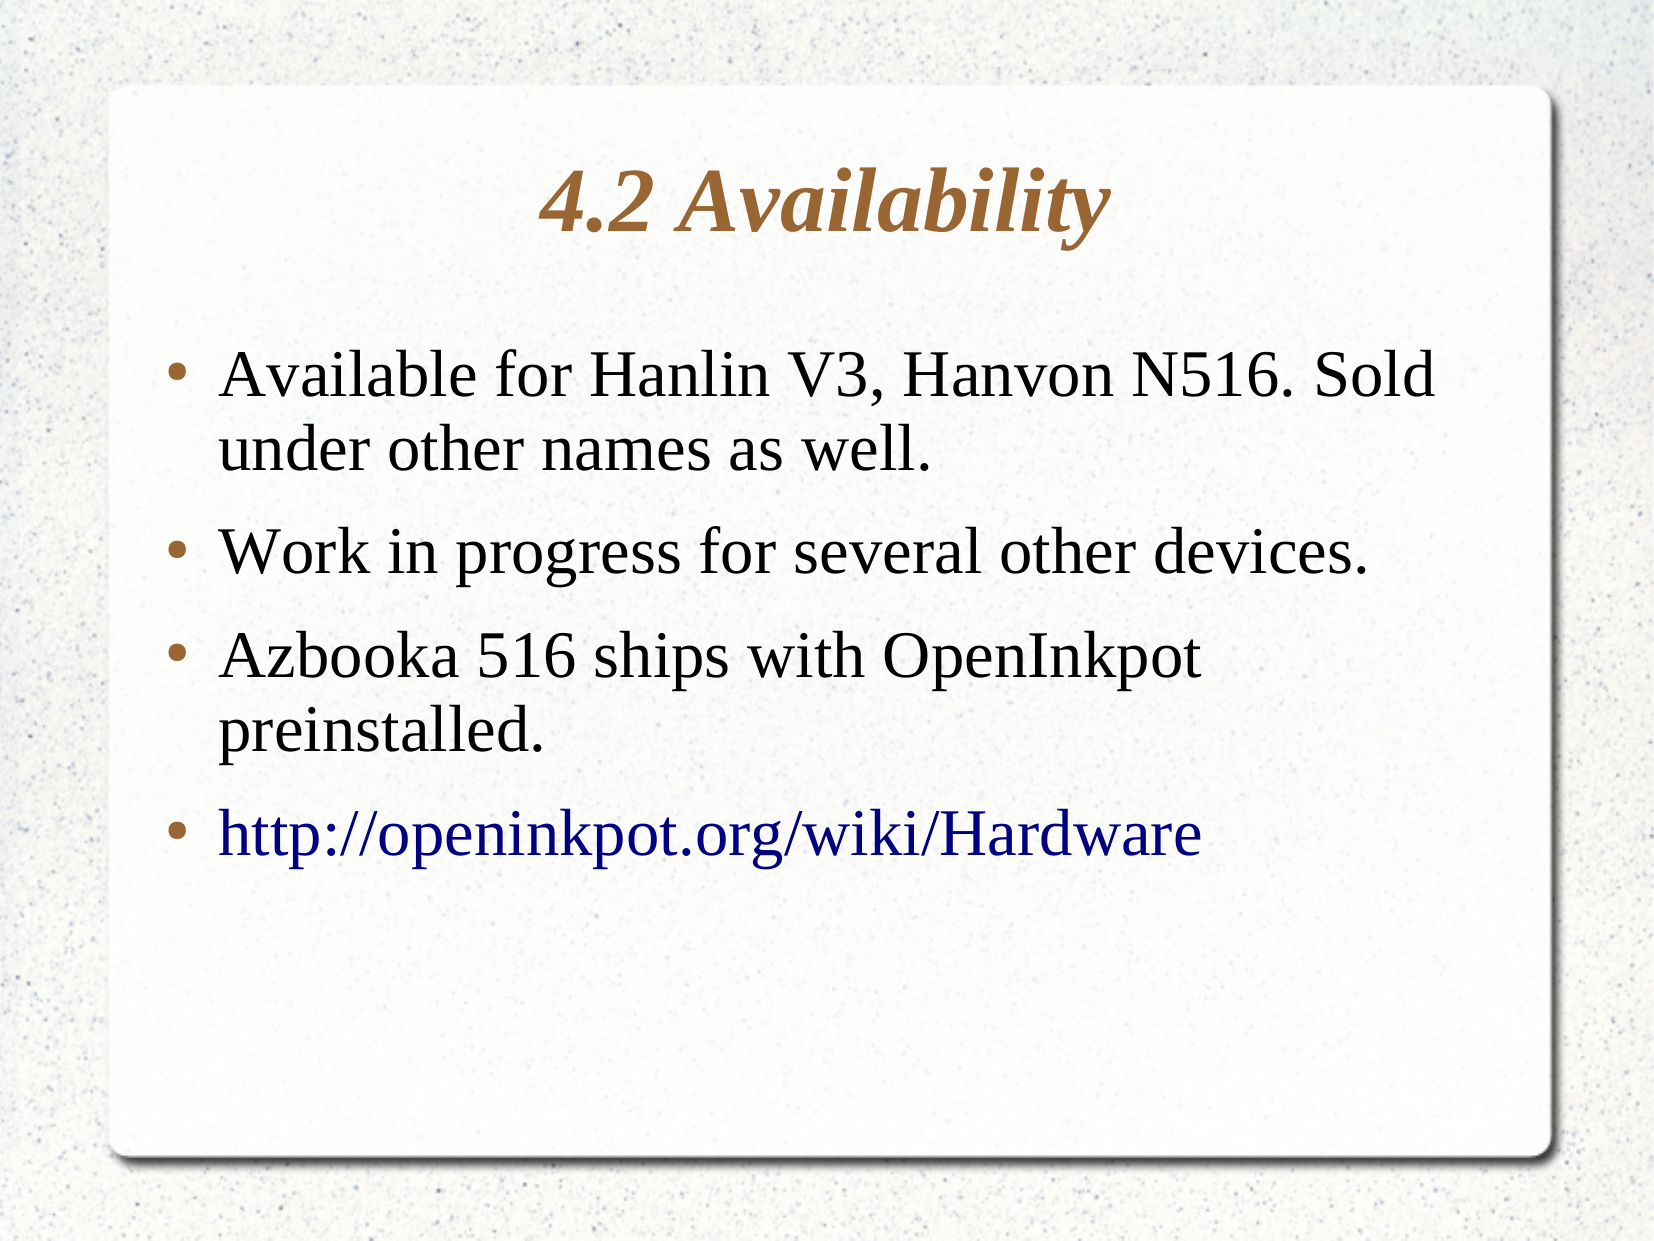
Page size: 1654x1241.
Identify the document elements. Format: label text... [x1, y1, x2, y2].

title 4.2 Availability [118, 104, 1536, 297]
picture [0, 0, 1654, 1241]
list Available for Hanlin V3, Hanvon N516. Sold under other names as well. Work in progress for several other devices. Azbooka 516 ships with OpenInkpot preinstalled. http://openinkpot.org/wiki/Hardware [147, 336, 1506, 1141]
